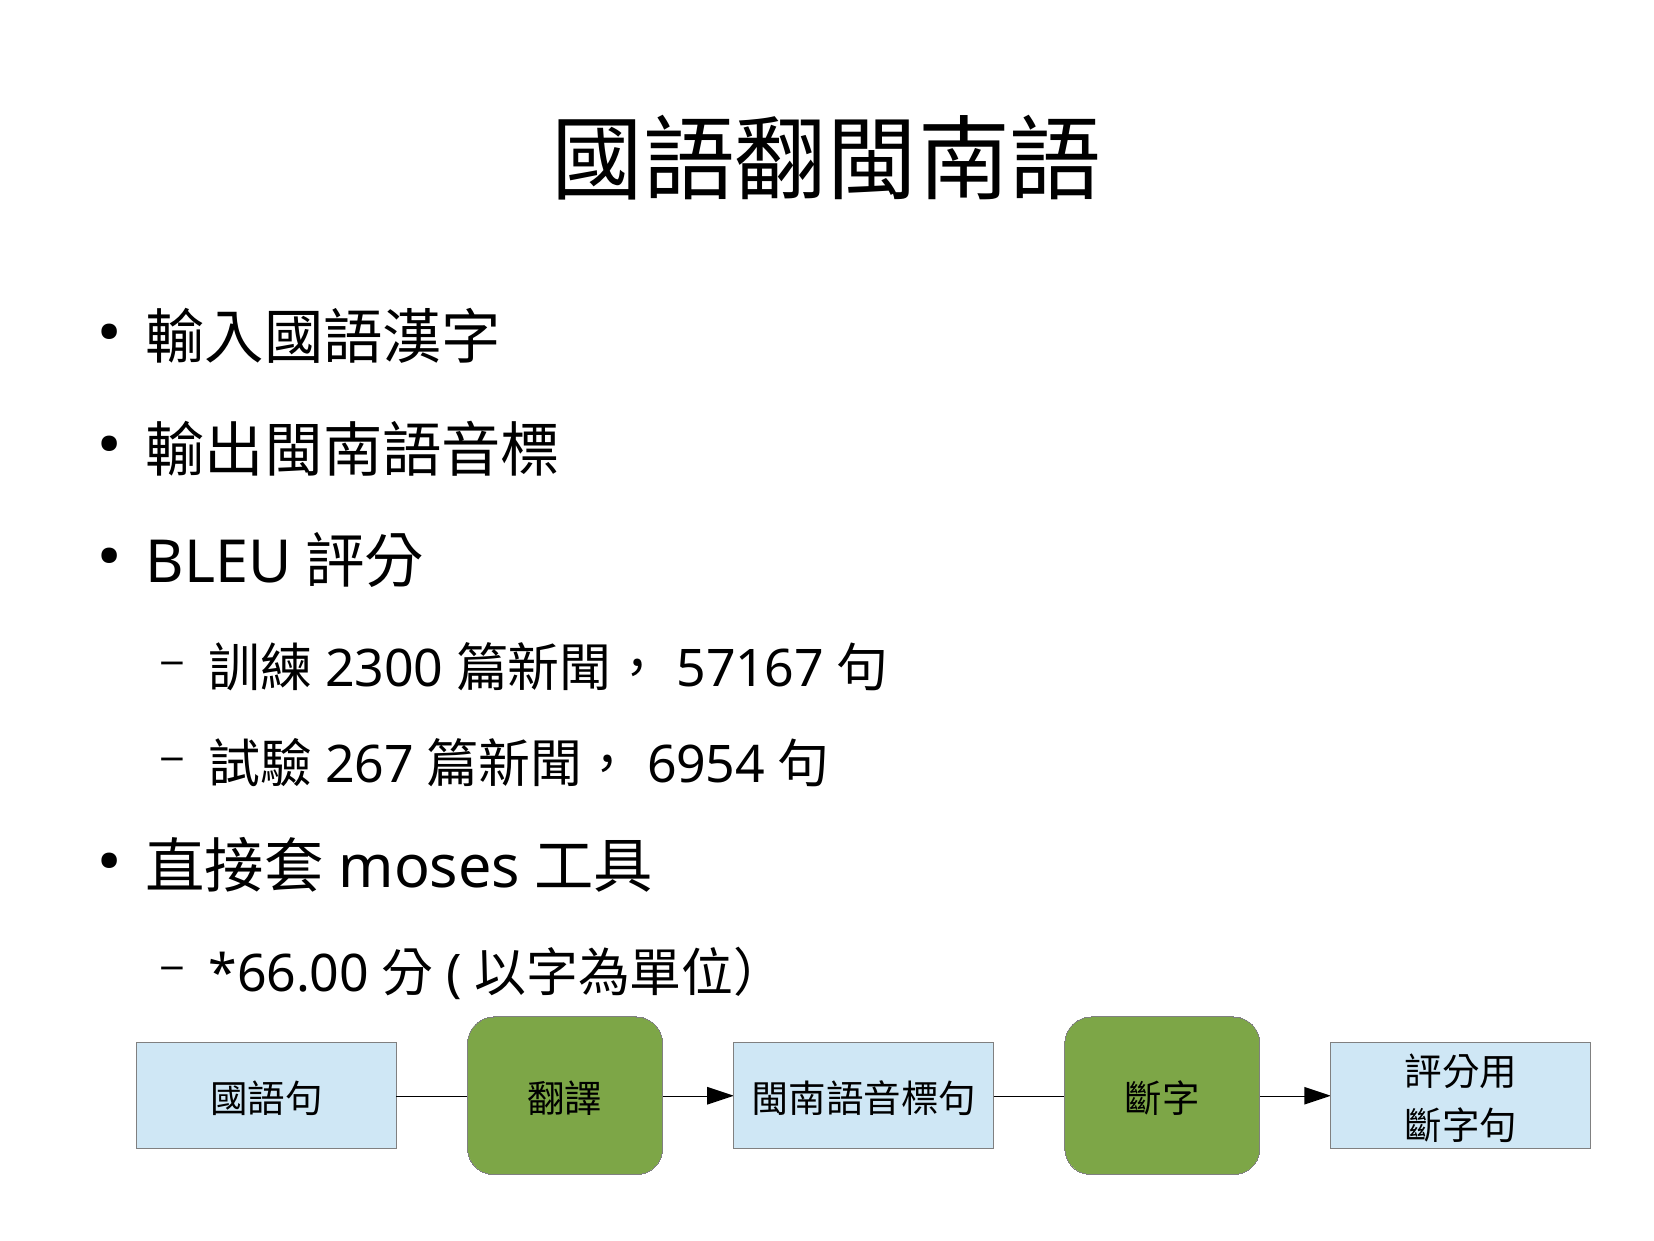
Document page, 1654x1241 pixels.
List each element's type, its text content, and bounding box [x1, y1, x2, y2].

title 國語翻閩南語 [82, 49, 1571, 257]
text_box 閩南語音標句 [733, 1042, 994, 1149]
text_box 評分用 斷字句 [1330, 1042, 1591, 1149]
text_box 斷字 [1064, 1016, 1260, 1175]
list 輸入國語漢字 輸出閩南語音標 BLEU評分 訓練2300篇新聞，57167句 試驗267篇新聞，6954句 直接套moses工具 *66.00分(以字為單位） [82, 290, 1538, 1010]
text_box 國語句 [136, 1042, 397, 1149]
text_box 翻譯 [467, 1016, 663, 1175]
